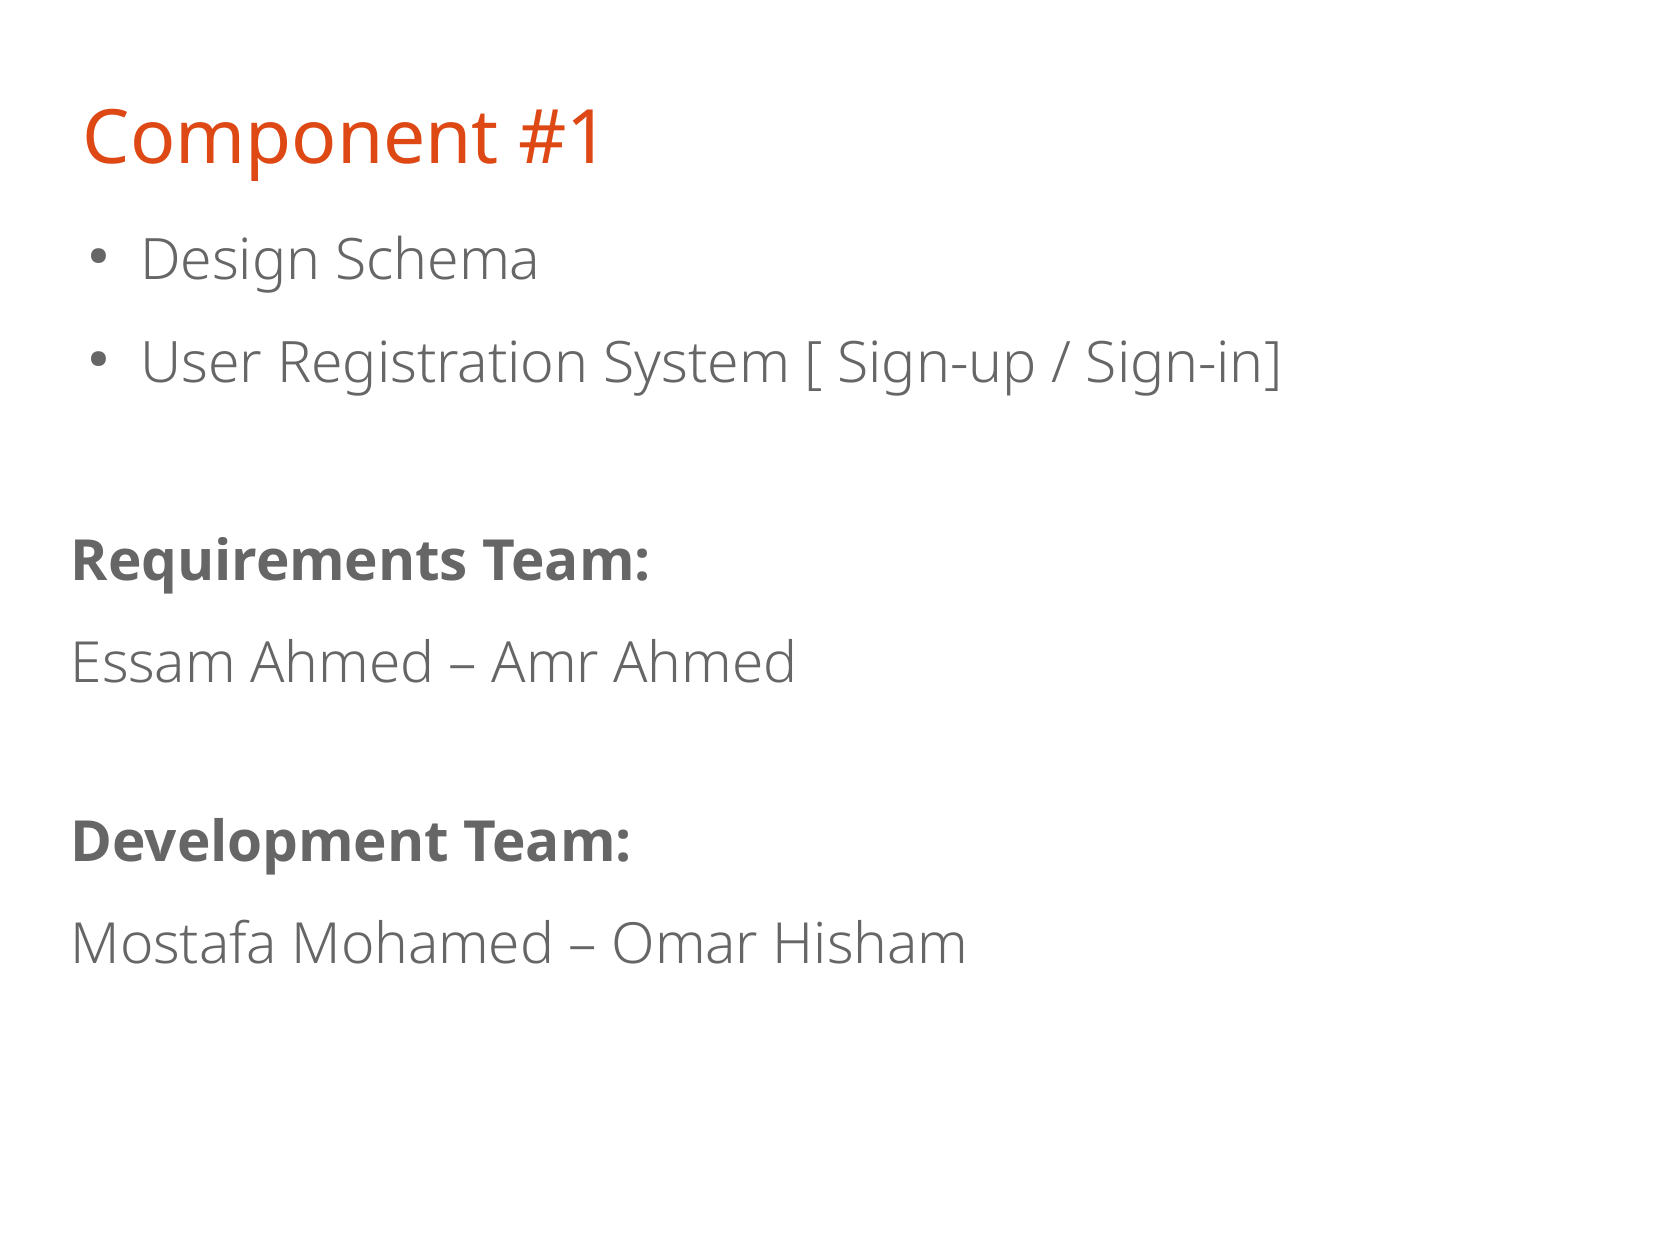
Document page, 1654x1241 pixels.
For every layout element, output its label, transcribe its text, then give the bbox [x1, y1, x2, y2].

list Design Schema User Registration System [ Sign-up / Sign-in] [70, 218, 1560, 402]
title Component #1 [82, 70, 1571, 198]
list Requirements Team: Essam Ahmed – Amr Ahmed Development Team: Mostafa Mohamed – Omar Hisham [70, 519, 1559, 981]
